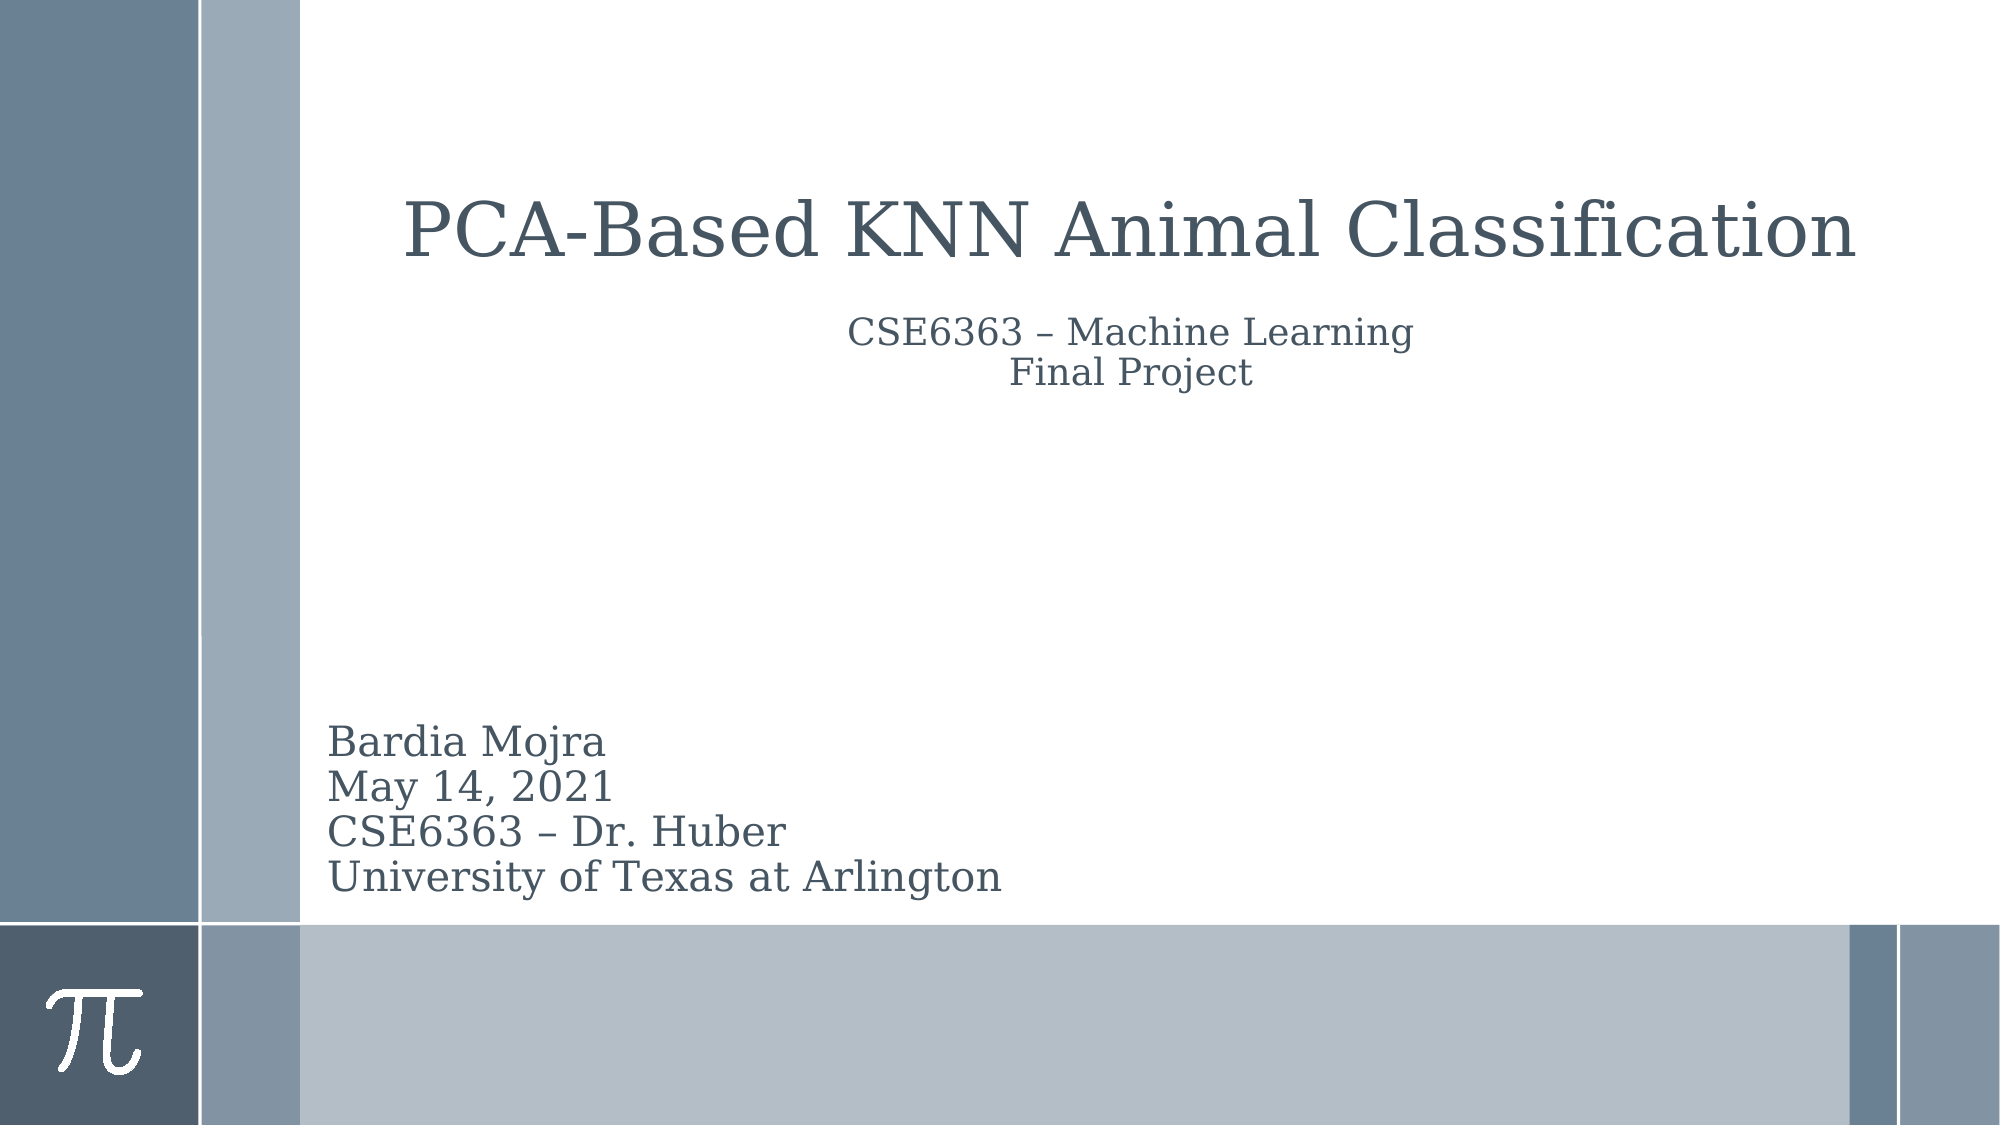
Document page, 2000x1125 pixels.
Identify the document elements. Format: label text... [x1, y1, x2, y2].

text_box Bardia Mojra May 14, 2021 CSE6363 – Dr. Huber University of Texas at Arlington [312, 712, 1546, 938]
text_box PCA-Based KNN Animal Classification CSE6363 – Machine Learning Final Project [312, 235, 1950, 391]
